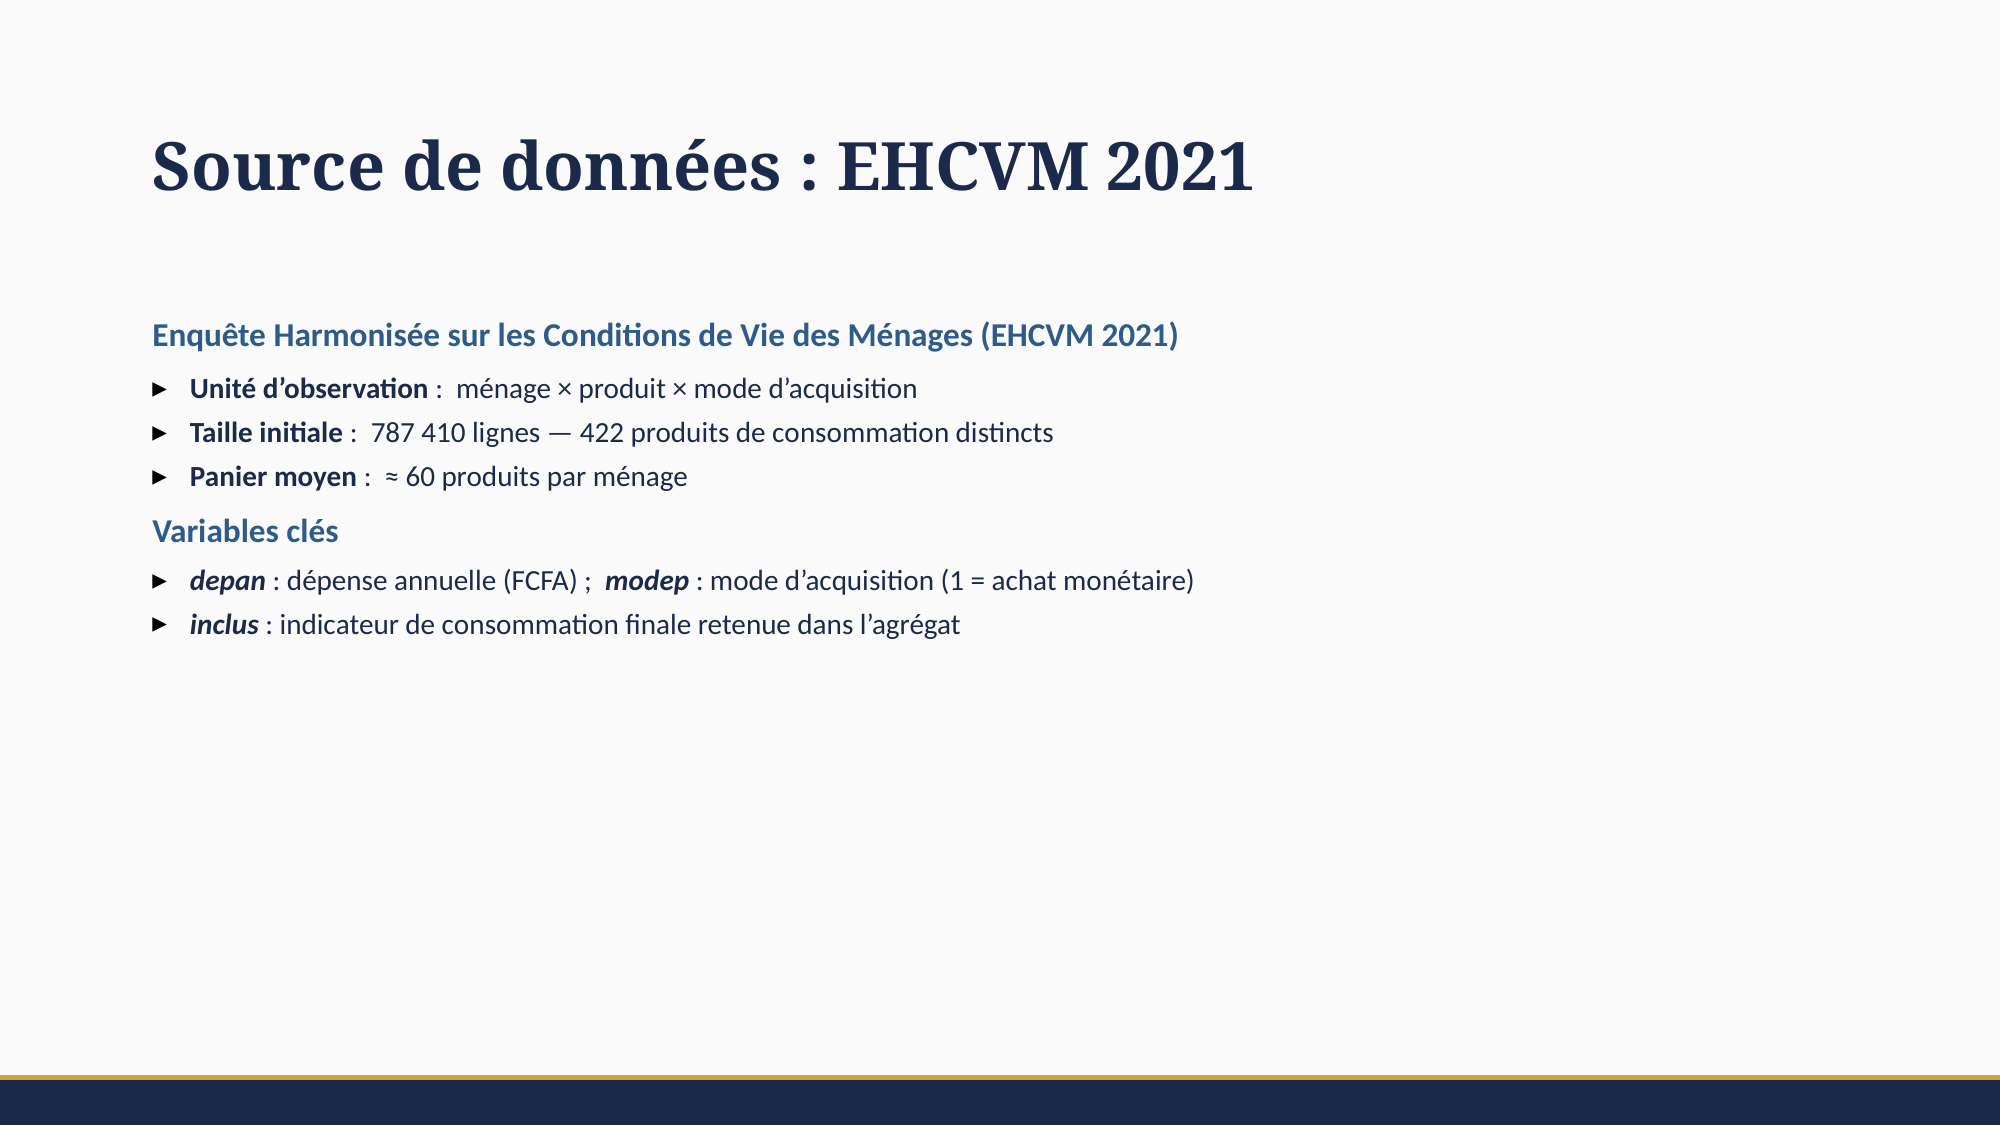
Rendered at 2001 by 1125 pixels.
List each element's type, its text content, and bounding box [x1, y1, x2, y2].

list Enquête Harmonisée sur les Conditions de Vie des Ménages (EHCVM 2021) Unité d’observation : ménage × produit × mode d’acquisition Taille initiale : 787 410 lignes — 422 produits de consommation distincts Panier moyen : ≈ 60 produits par ménage Variables clés depan : dépense annuelle (FCFA) ; modep : mode d’acquisition (1 = achat monétaire) inclus : indicateur de consommation finale retenue dans l’agrégat [137, 299, 1863, 1014]
title Source de données : EHCVM 2021 [137, 59, 1863, 278]
